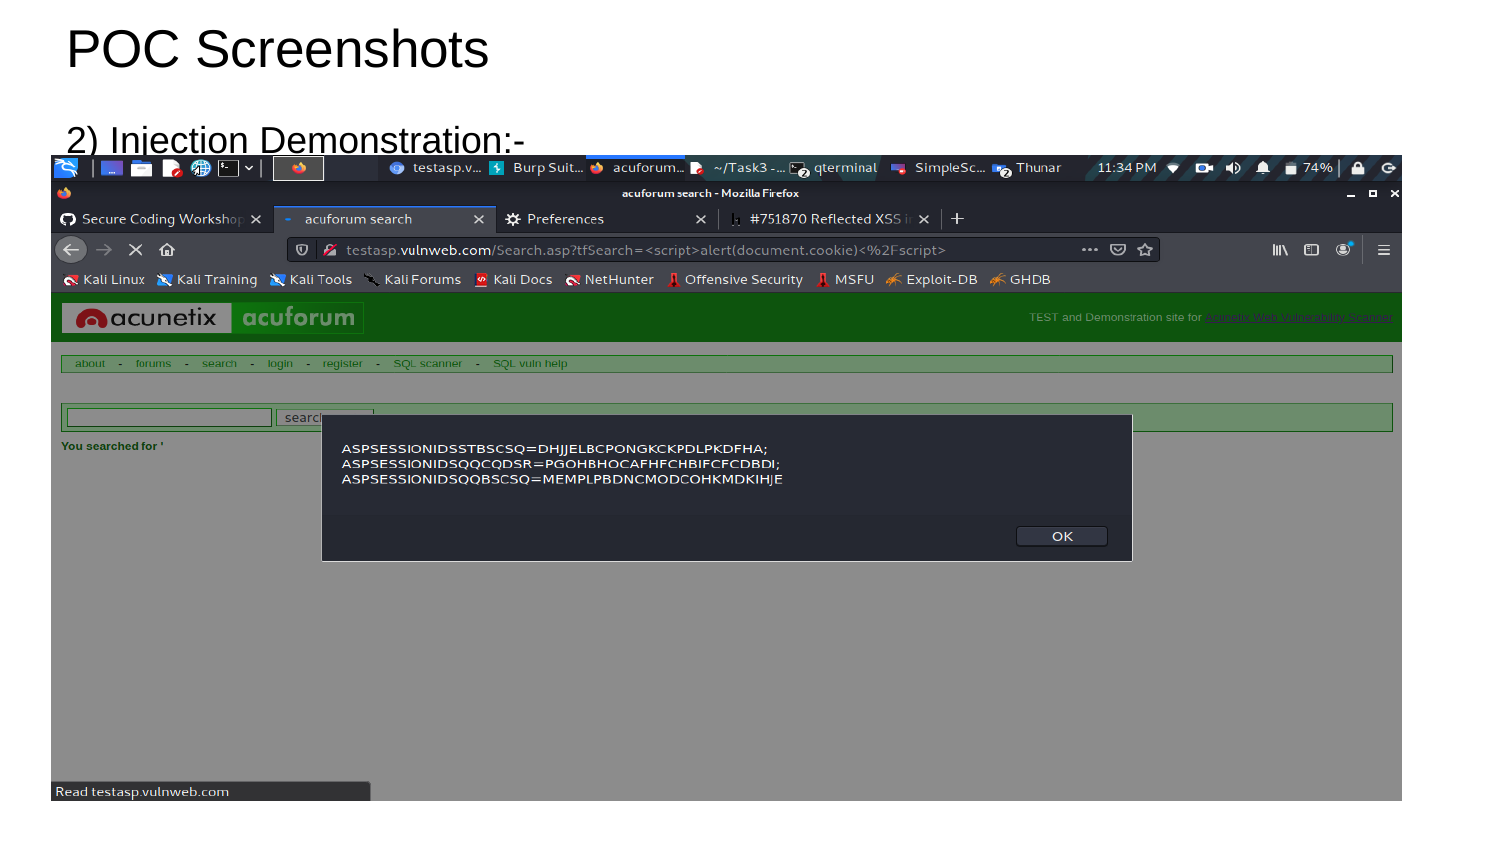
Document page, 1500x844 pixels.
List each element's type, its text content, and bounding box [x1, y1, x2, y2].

picture [51, 155, 1402, 801]
list 2) Injection Demonstration:- [51, 93, 1449, 655]
title POC Screenshots [51, 0, 1449, 93]
